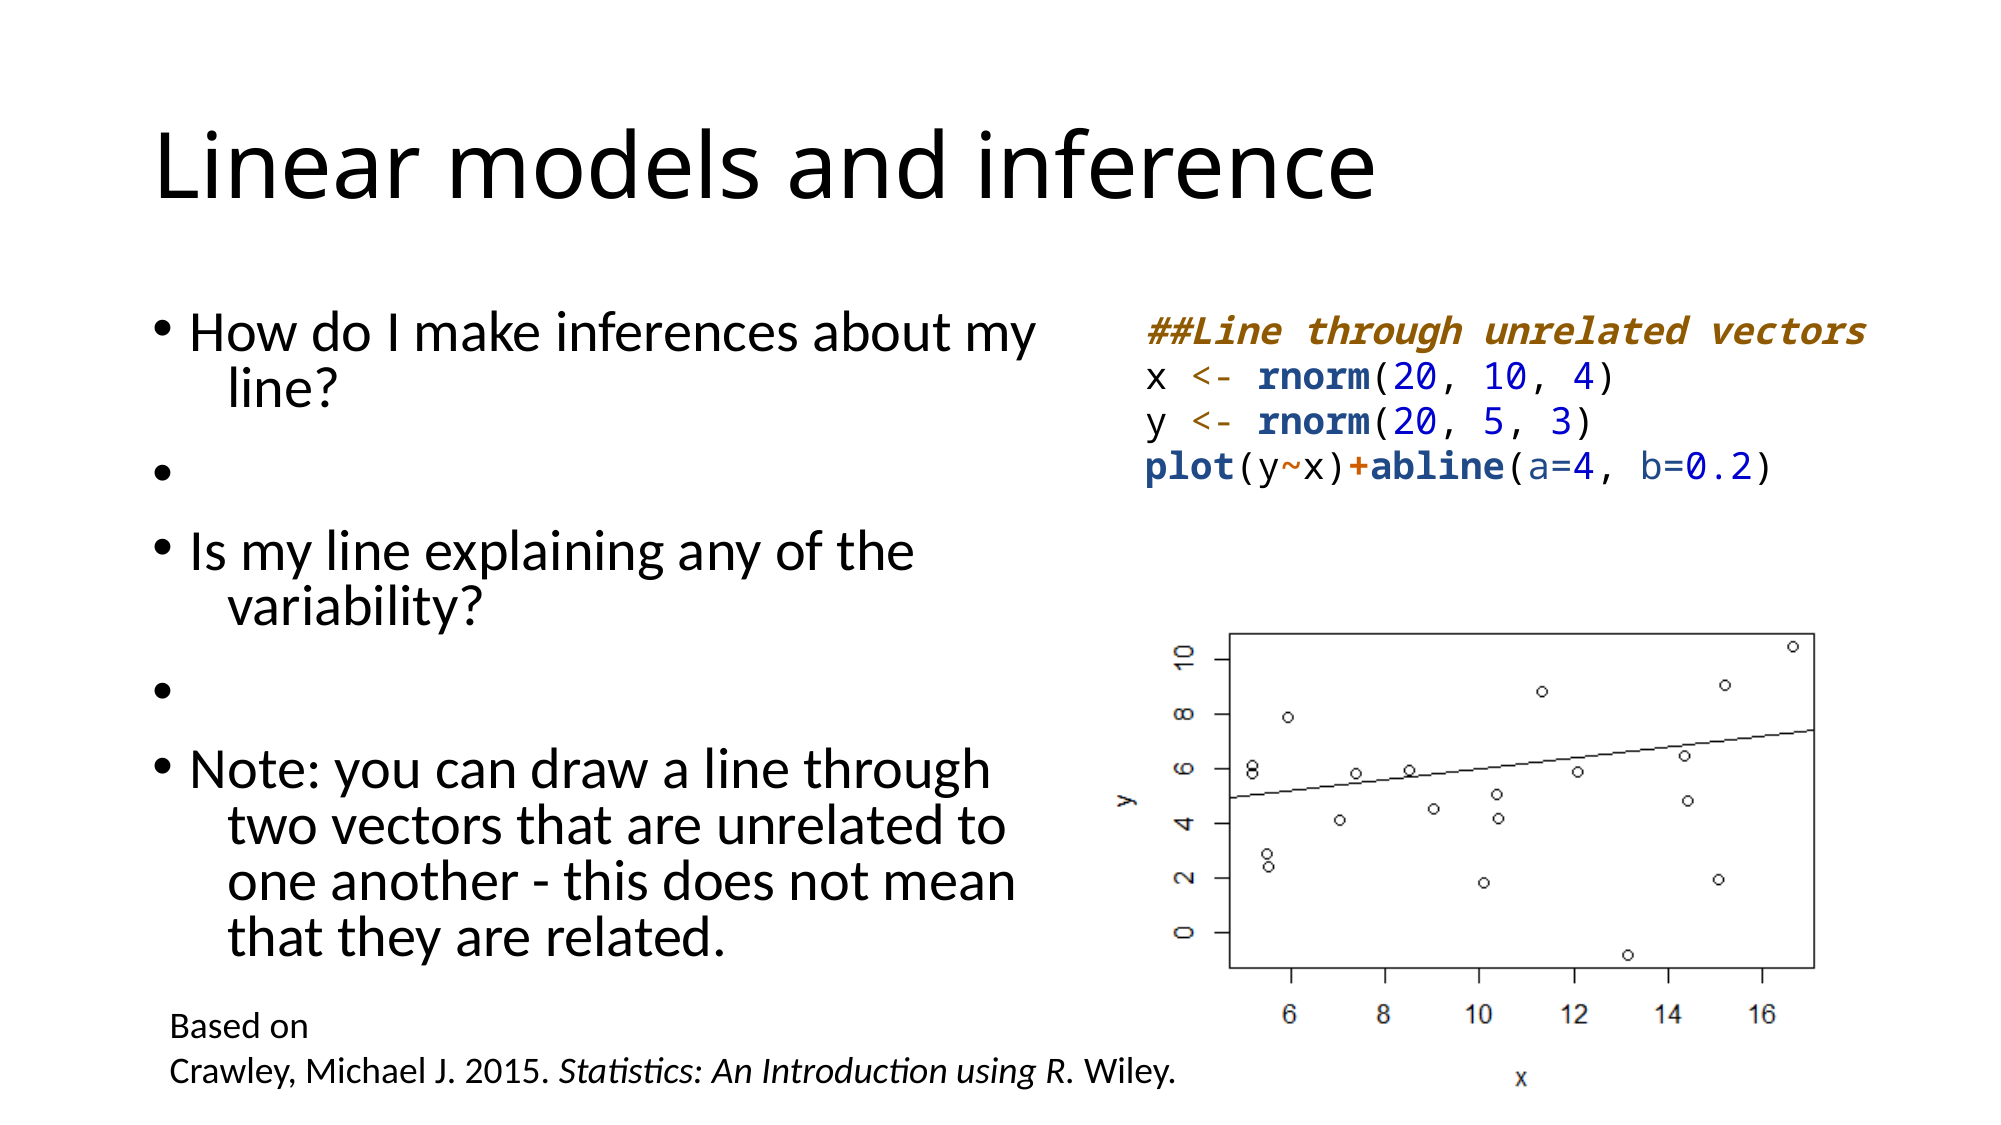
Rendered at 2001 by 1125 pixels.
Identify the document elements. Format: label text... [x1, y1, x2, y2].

title Linear models and inference [137, 59, 1863, 278]
text_box ##Line through unrelated vectors x <- rnorm(20, 10, 4) y <- rnorm(20, 5, 3) plot(y~x)+abline(a=4, b=0.2) [1130, 299, 2000, 497]
text_box Based on Crawley, Michael J. 2015. Statistics: An Introduction using R. Wiley. [154, 993, 1672, 1100]
list How do I make inferences about my line? Is my line explaining any of the variability? Note: you can draw a line through two vectors that are unrelated to one another - this does not mean that they are related. [137, 299, 1104, 1014]
picture [1103, 508, 1880, 1125]
